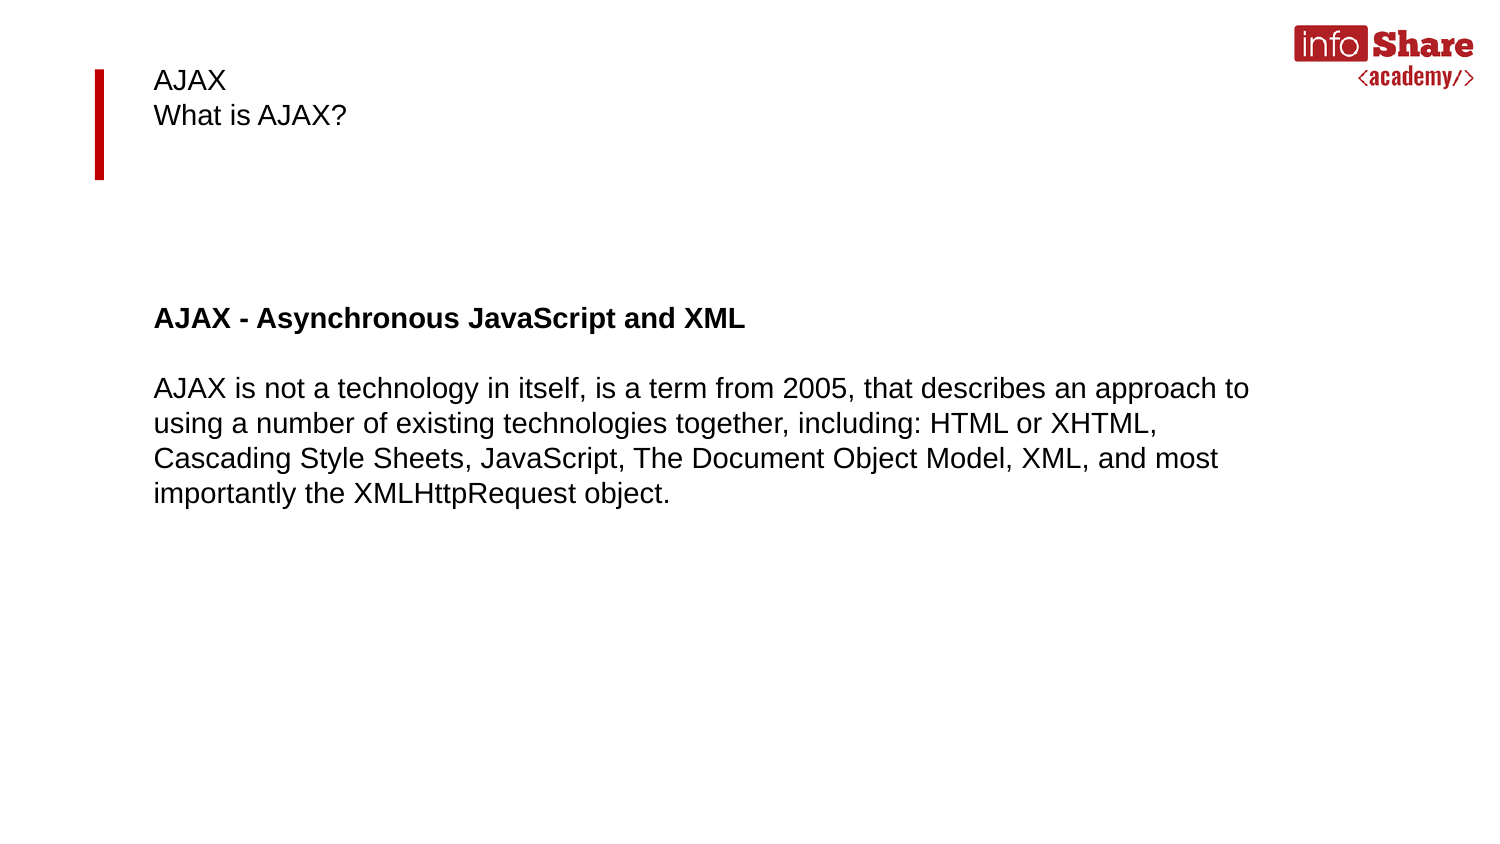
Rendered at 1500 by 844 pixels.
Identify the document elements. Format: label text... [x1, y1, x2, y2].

list AJAX - Asynchronous JavaScript and XML AJAX is not a technology in itself, is a term from 2005, that describes an approach to using a number of existing technologies together, including: HTML or XHTML, Cascading Style Sheets, JavaScript, The Document Object Model, XML, and most importantly the XMLHttpRequest object. [138, 249, 1292, 767]
picture [1267, 0, 1500, 117]
title AJAX What is AJAX? [138, 45, 1172, 187]
